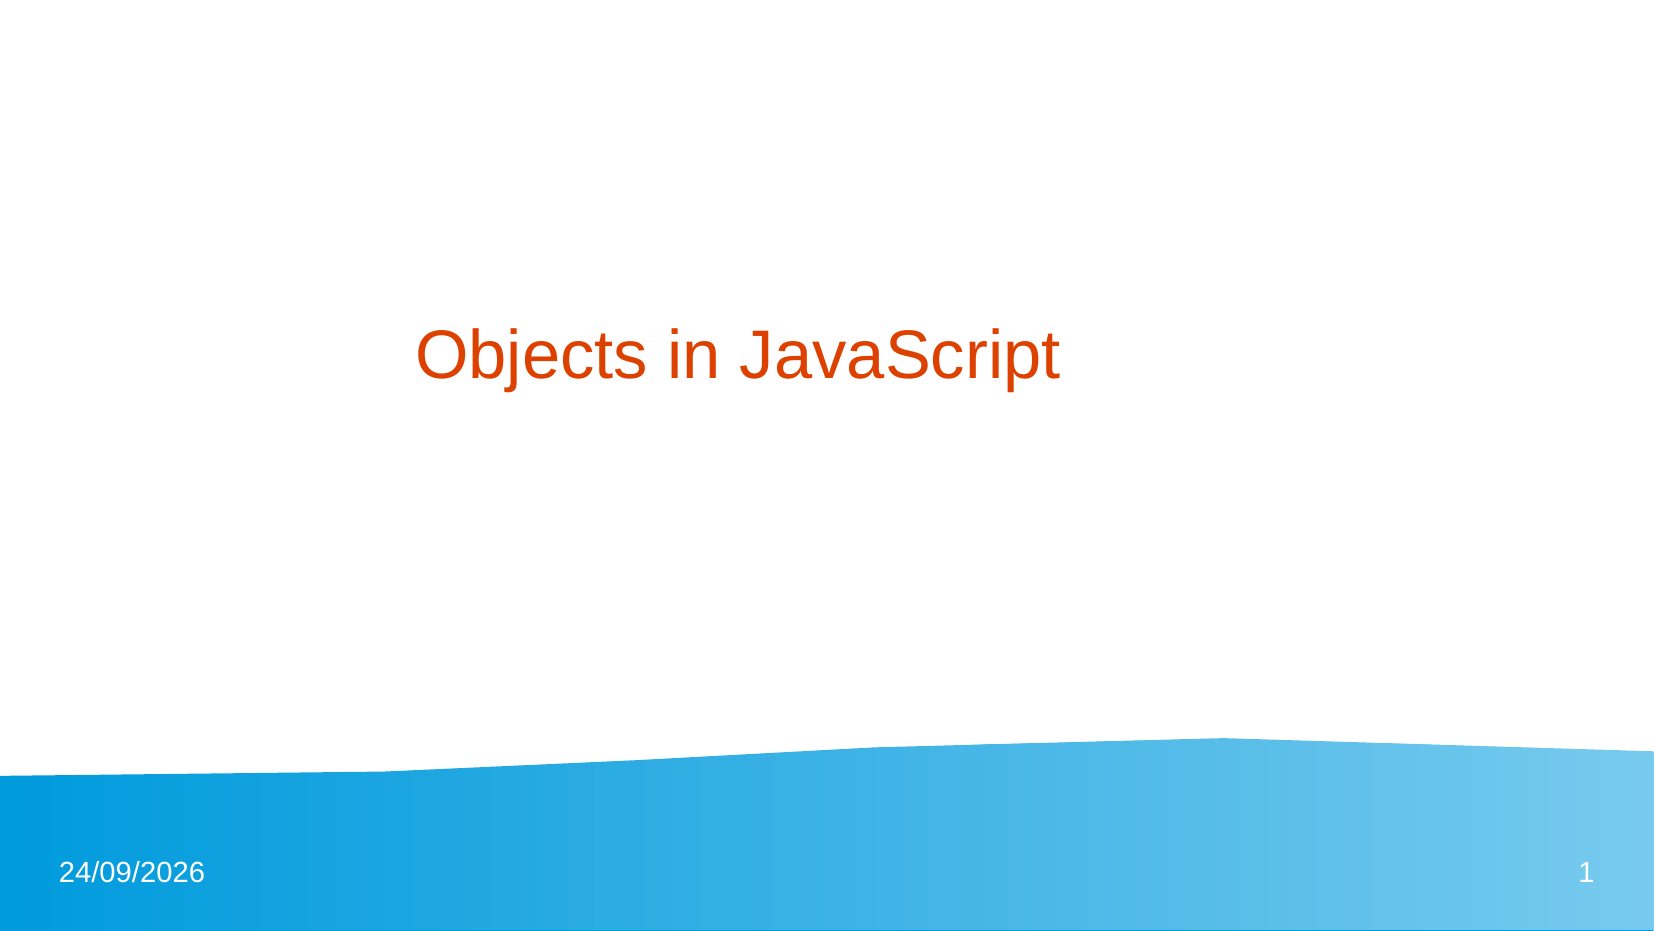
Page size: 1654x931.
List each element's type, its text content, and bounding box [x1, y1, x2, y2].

title Objects in JavaScript [0, 265, 1477, 443]
